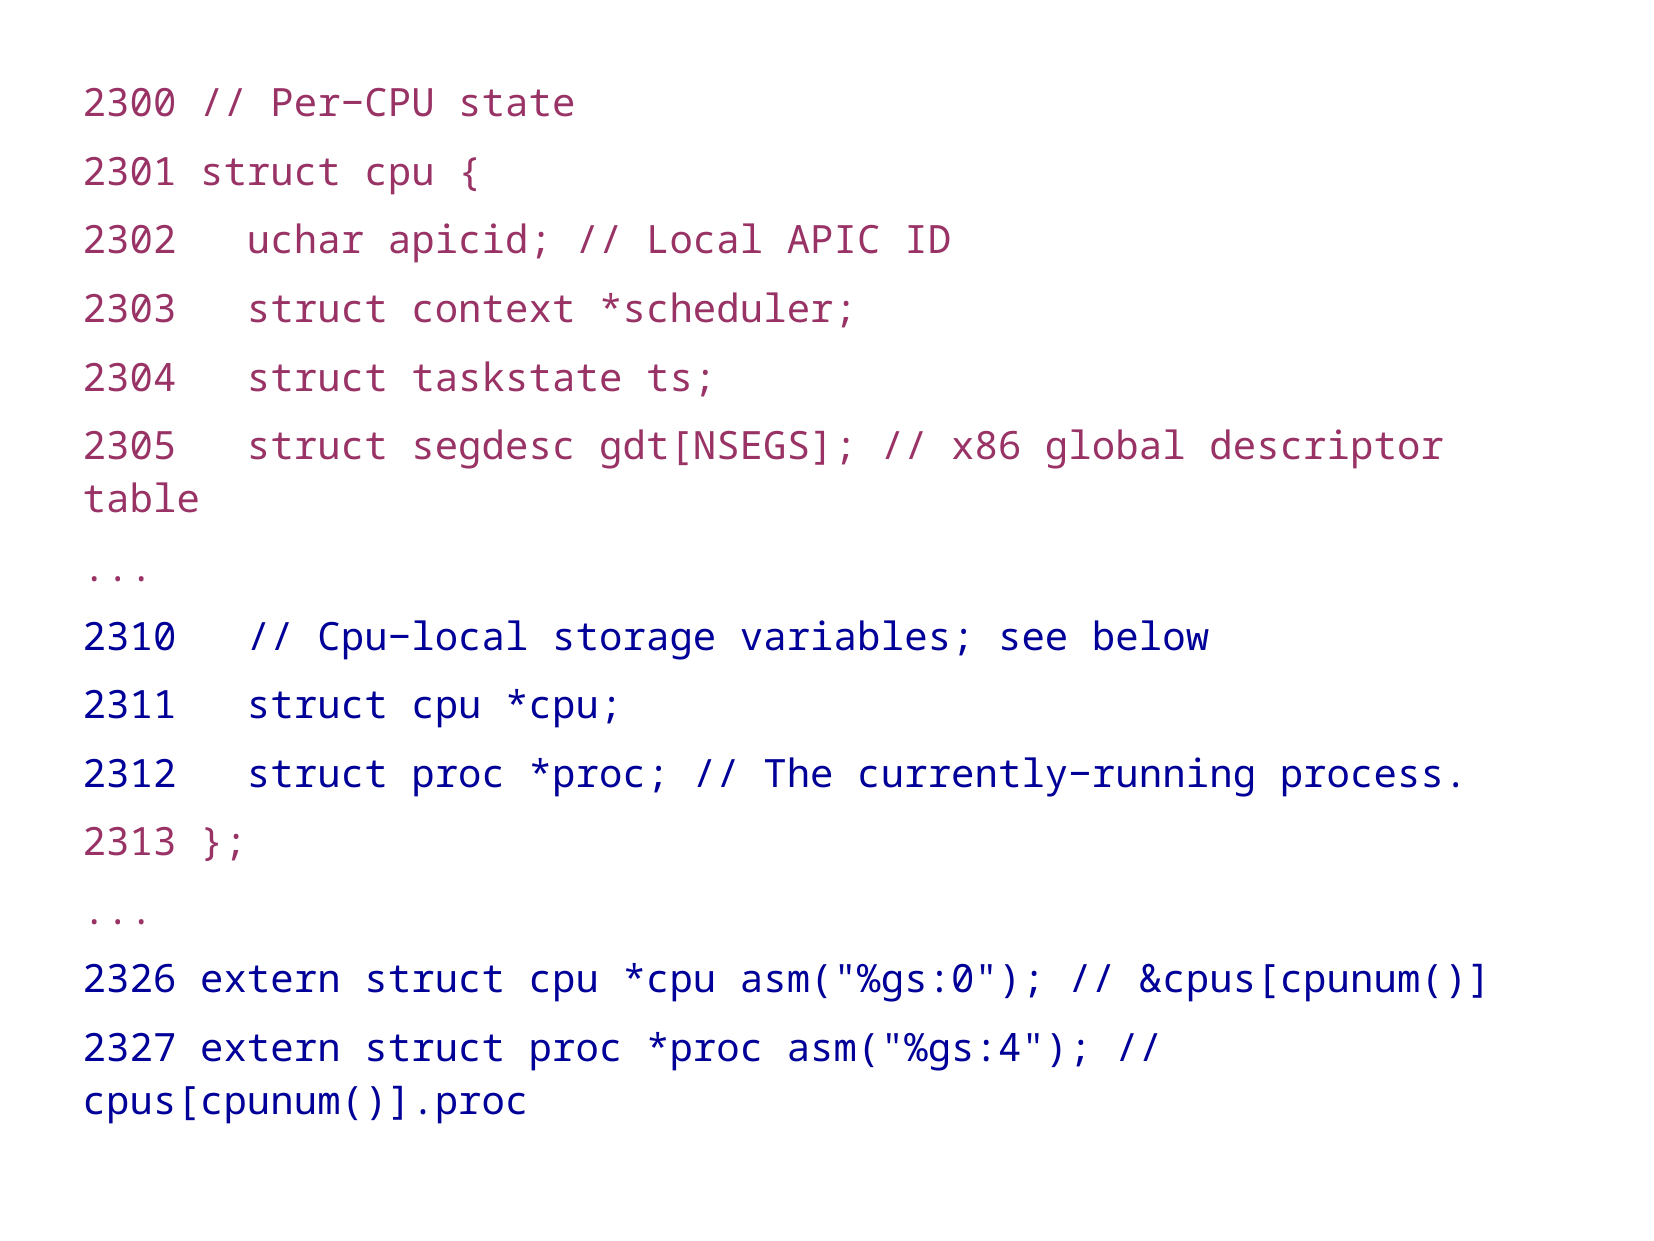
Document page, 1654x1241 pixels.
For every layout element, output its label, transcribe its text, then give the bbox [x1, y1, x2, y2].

list 2300 // Per−CPU state 2301 struct cpu { 2302 uchar apicid; // Local APIC ID 2303 struct context *scheduler; 2304 struct taskstate ts; 2305 struct segdesc gdt[NSEGS]; // x86 global descriptor table ... 2310 // Cpu−local storage variables; see below 2311 struct cpu *cpu; 2312 struct proc *proc; // The currently−running process. 2313 }; ... 2326 extern struct cpu *cpu asm("%gs:0"); // &cpus[cpunum()] 2327 extern struct proc *proc asm("%gs:4"); // cpus[cpunum()].proc [82, 75, 1571, 1163]
